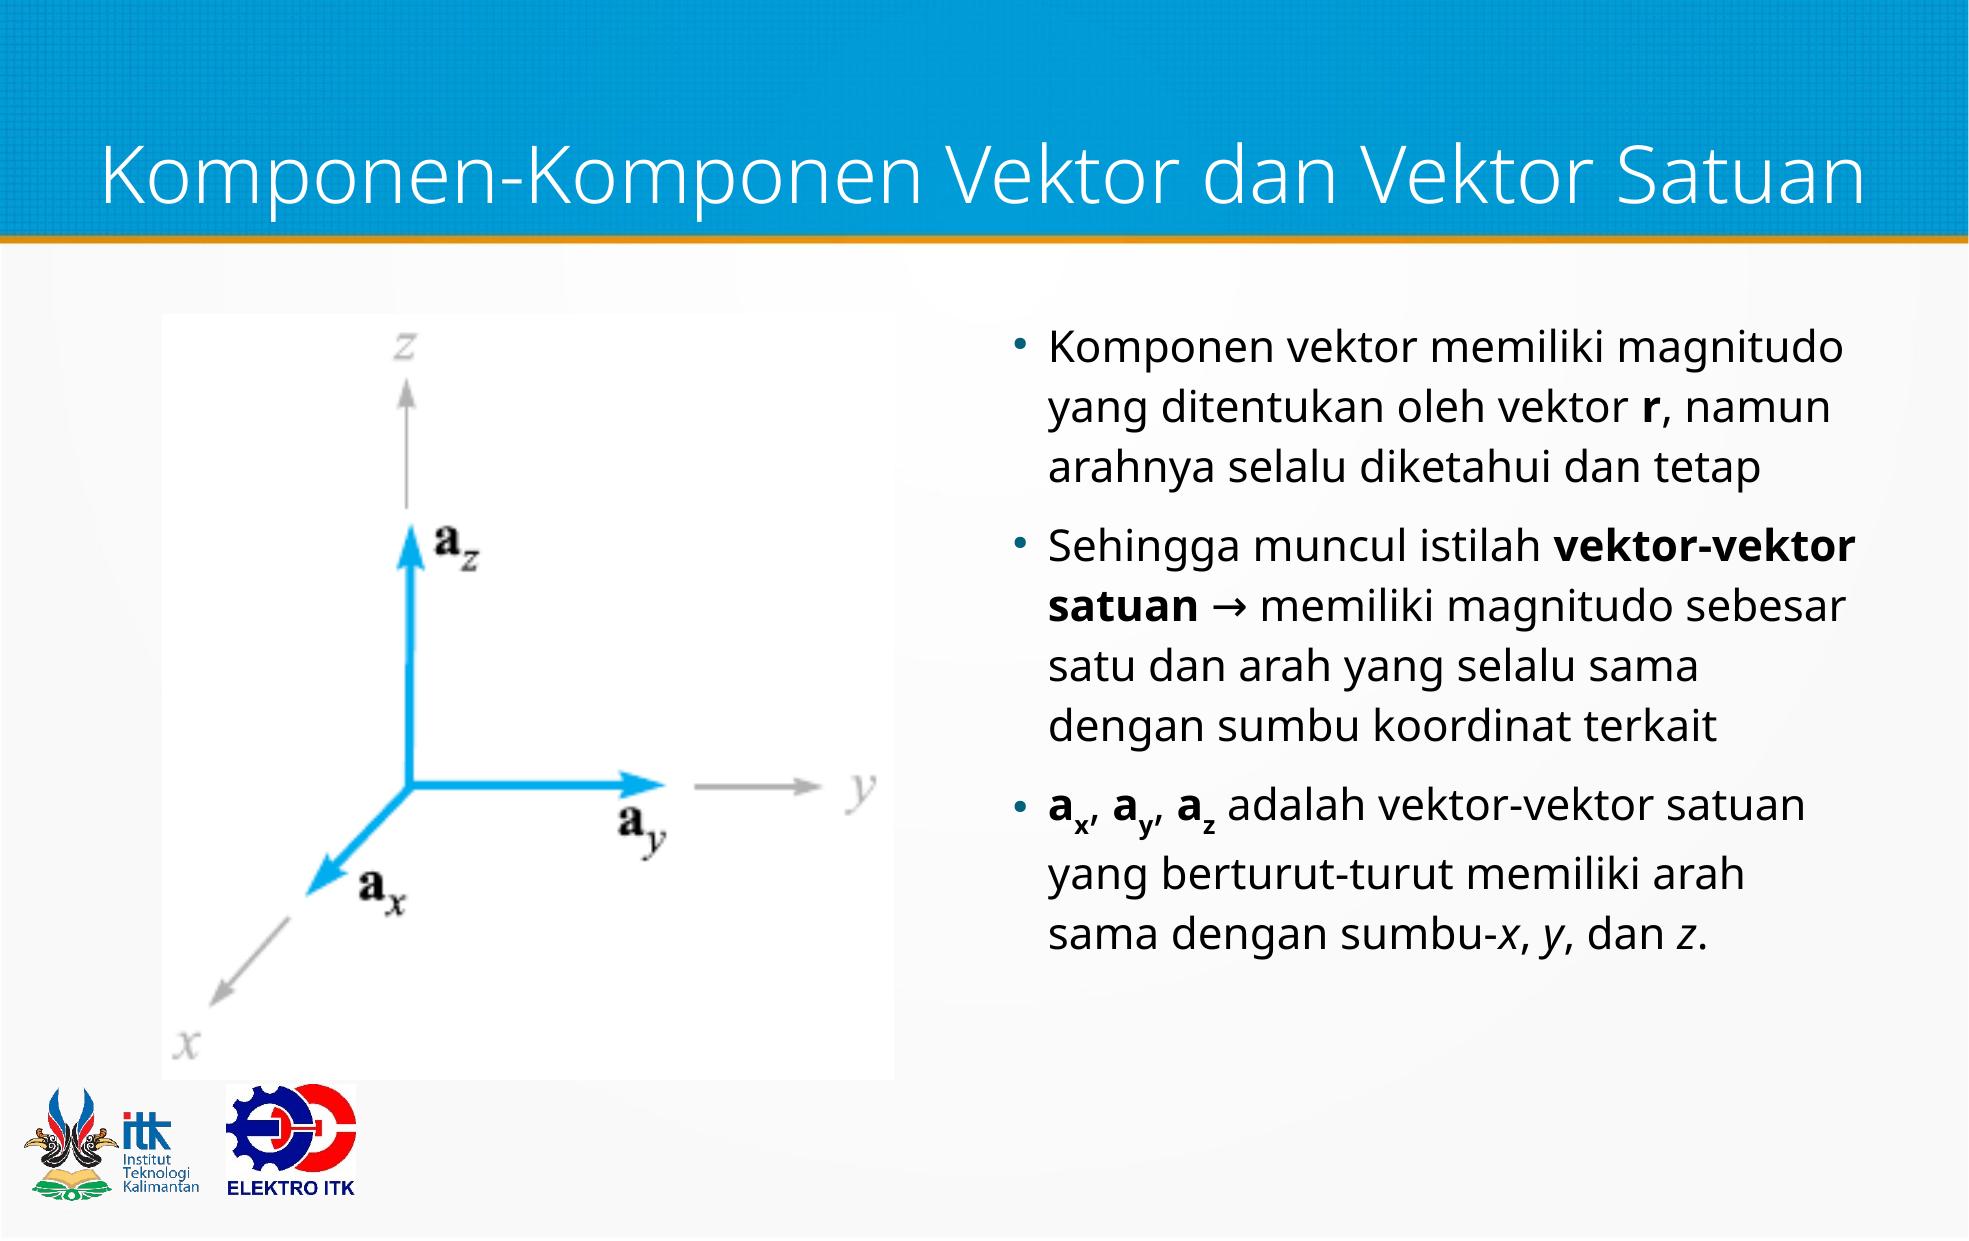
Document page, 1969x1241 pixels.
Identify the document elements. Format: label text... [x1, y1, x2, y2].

list Komponen vektor memiliki magnitudo yang ditentukan oleh vektor r, namun arahnya selalu diketahui dan tetap Sehingga muncul istilah vektor-vektor satuan → memiliki magnitudo sebesar satu dan arah yang selalu sama dengan sumbu koordinat terkait ax, ay, az adalah vektor-vektor satuan yang berturut-turut memiliki arah sama dengan sumbu-x, y, dan z. [1001, 315, 1861, 1081]
picture [0, 233, 1969, 1241]
title Komponen-Komponen Vektor dan Vektor Satuan [98, 19, 1870, 227]
